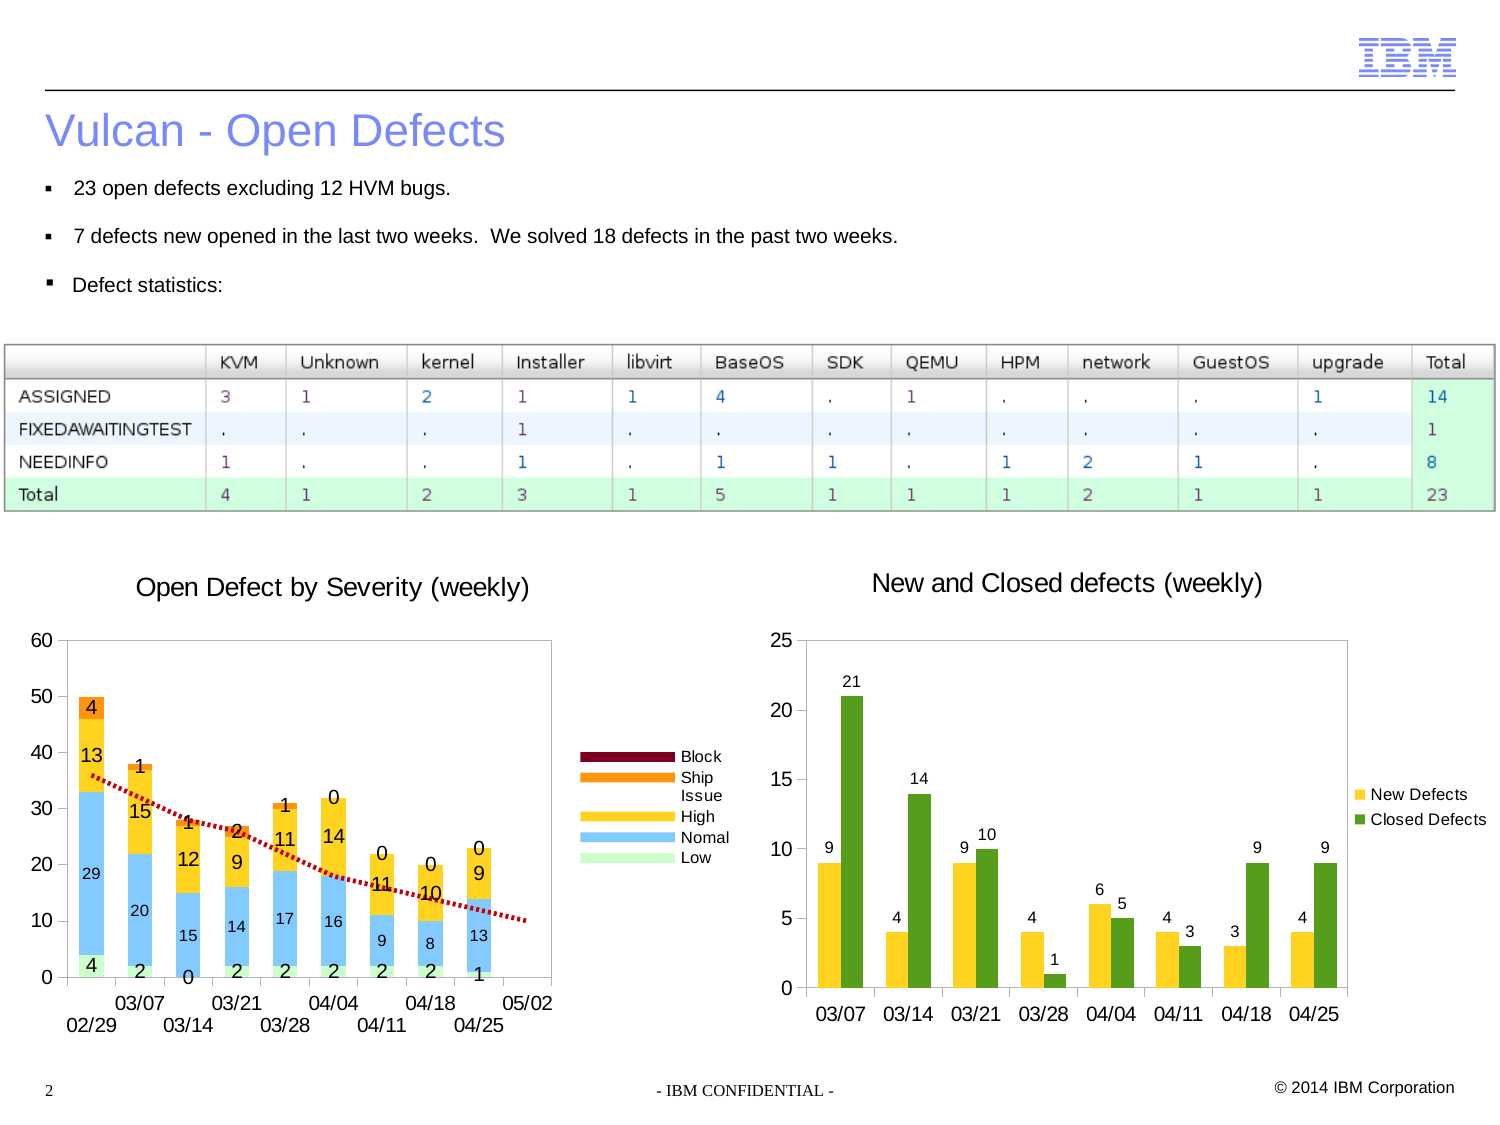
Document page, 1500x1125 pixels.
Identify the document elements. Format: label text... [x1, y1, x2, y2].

picture [1359, 37, 1456, 77]
chart [5, 551, 1495, 1065]
picture [0, 340, 1500, 516]
title Vulcan - Open Defects [30, 97, 1456, 203]
list 23 open defects excluding 12 HVM bugs. 7 defects new opened in the last two weeks. We solved 18 defects in the past two weeks. Defect statistics: [30, 169, 1430, 307]
